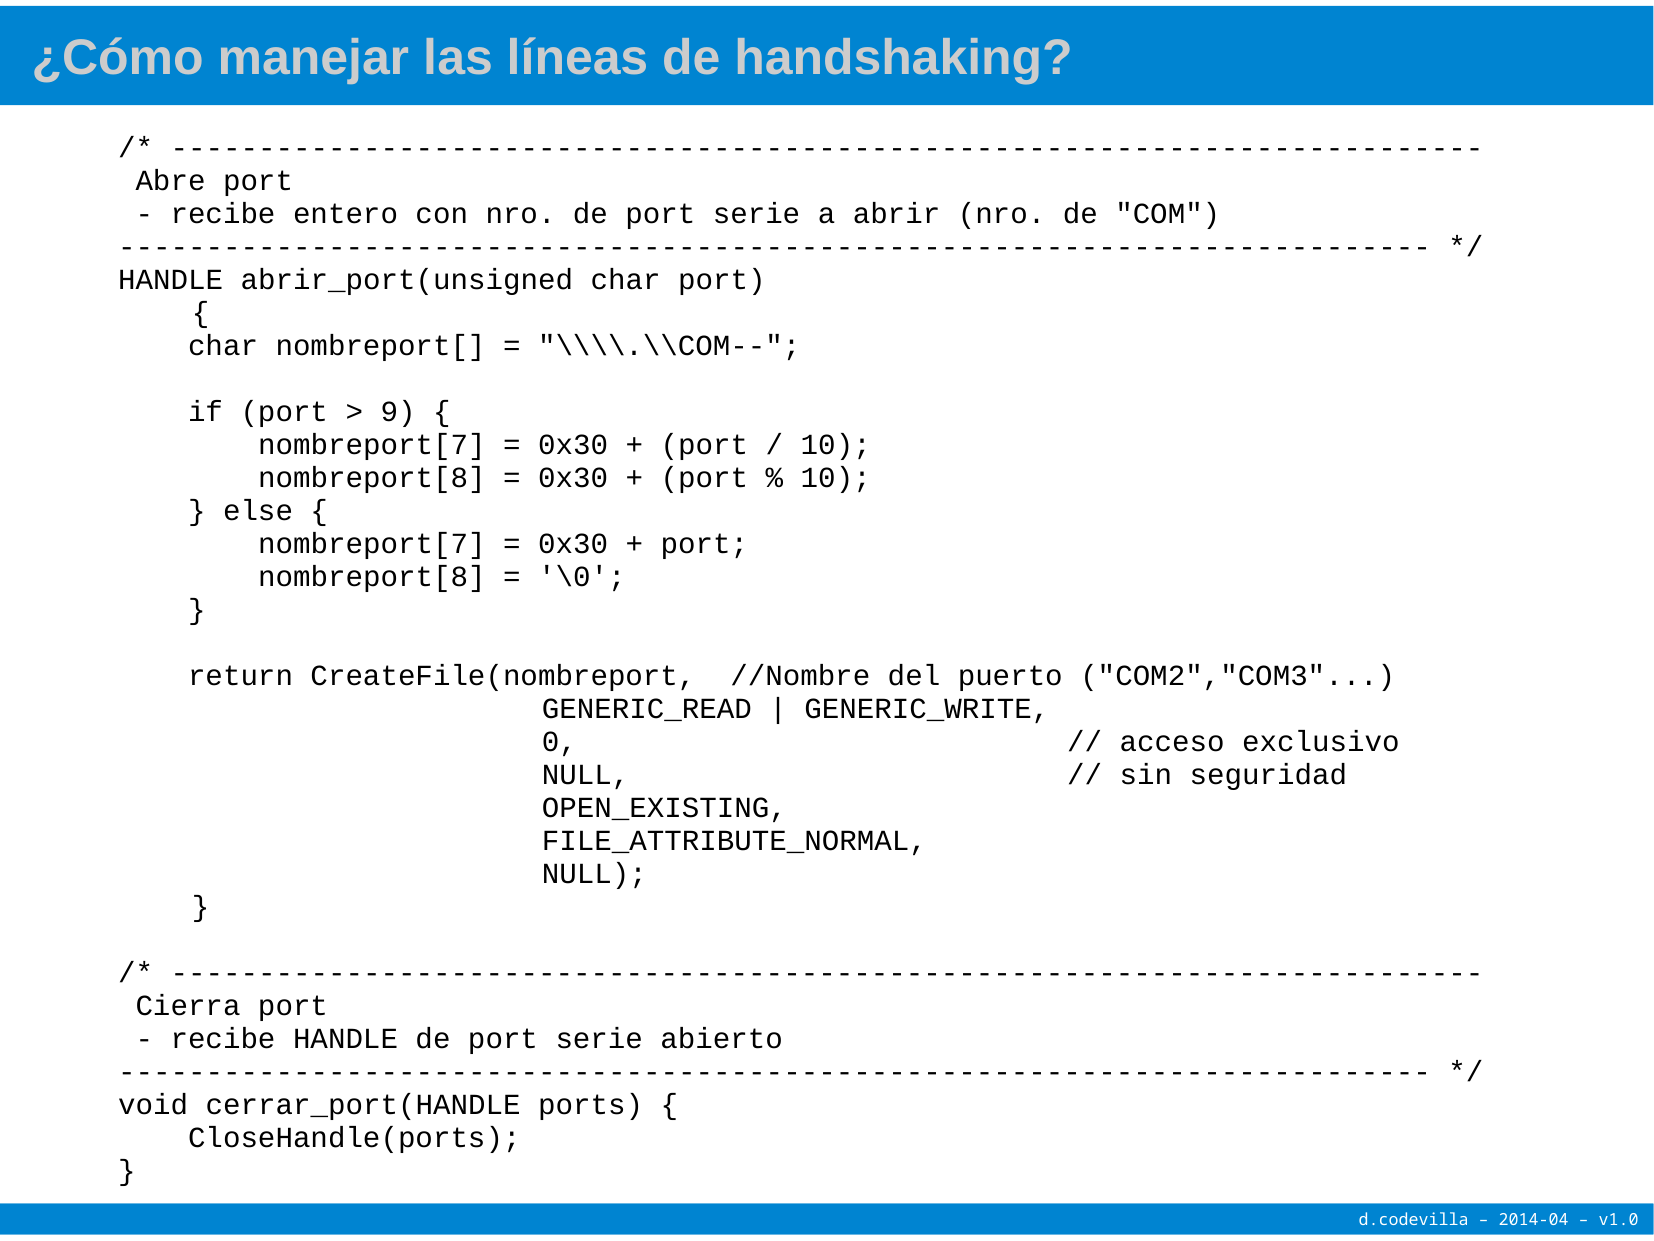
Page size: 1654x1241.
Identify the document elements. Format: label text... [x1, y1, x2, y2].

text_box /* --------------------------------------------------------------------------- Abre port - recibe entero con nro. de port serie a abrir (nro. de "COM") --------------------------------------------------------------------------- */ HANDLE abrir_port(unsigned char port) { char nombreport[] = "\\\\.\\COM--"; if (port > 9) { nombreport[7] = 0x30 + (port / 10); nombreport[8] = 0x30 + (port % 10); } else { nombreport[7] = 0x30 + port; nombreport[8] = '\0'; } return CreateFile(nombreport, //Nombre del puerto ("COM2","COM3"...) GENERIC_READ | GENERIC_WRITE, 0, // acceso exclusivo NULL, // sin seguridad OPEN_EXISTING, FILE_ATTRIBUTE_NORMAL, NULL); } /* --------------------------------------------------------------------------- Cierra port - recibe HANDLE de port serie abierto --------------------------------------------------------------------------- */ void cerrar_port(HANDLE ports) { CloseHandle(ports); } [103, 125, 1569, 1241]
text_box ¿Cómo manejar las líneas de handshaking? [16, 21, 1464, 93]
